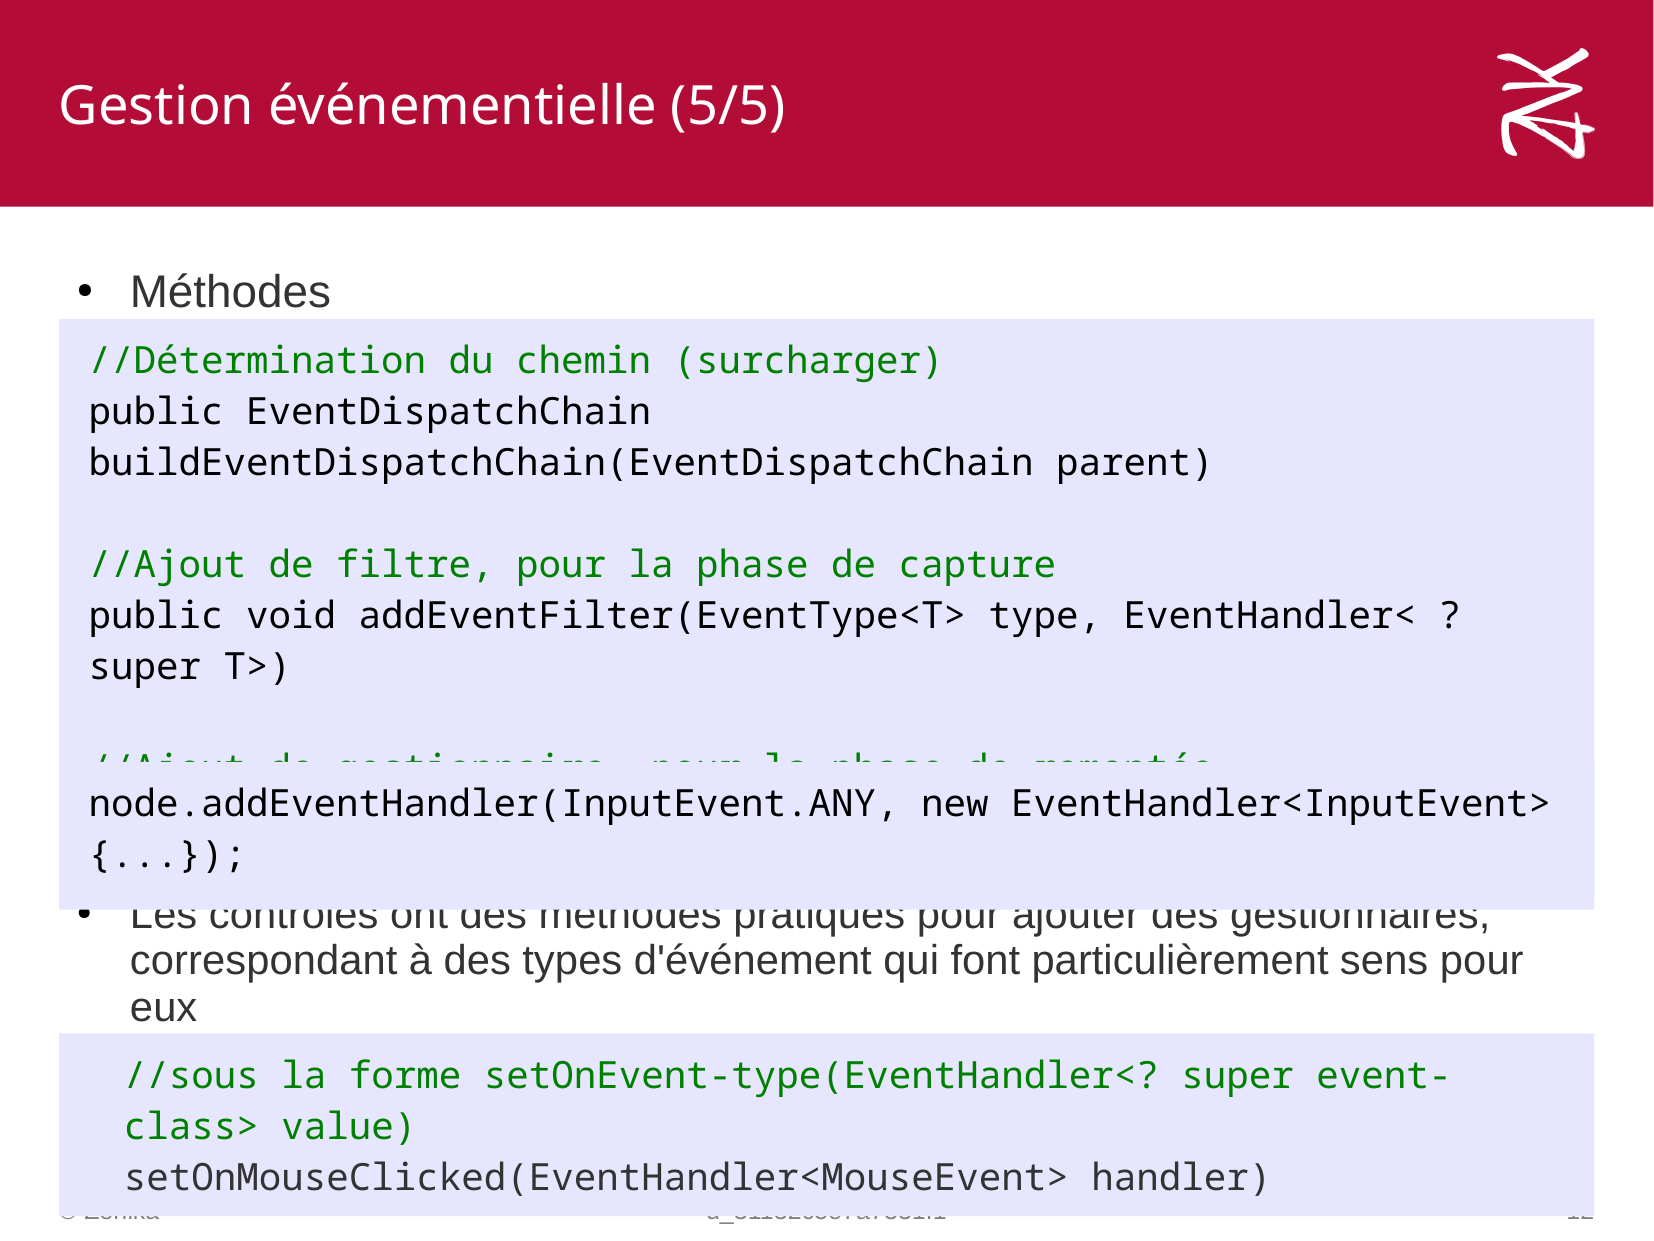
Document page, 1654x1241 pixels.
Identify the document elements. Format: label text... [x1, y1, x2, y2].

list Méthodes Exemple Les contrôles ont des méthodes pratiques pour ajouter des gestionnaires, correspondant à des types d'événement qui font particulièrement sens pour eux [59, 910, 1595, 1033]
list Méthodes Exemple Les contrôles ont des méthodes pratiques pour ajouter des gestionnaires, correspondant à des types d'événement qui font particulièrement sens pour eux [59, 265, 1595, 318]
text_box node.addEventHandler(InputEvent.ANY, new EventHandler<InputEvent> {...}); [59, 761, 1595, 830]
title Gestion événementielle (5/5) [59, 29, 1595, 178]
text_box //sous la forme setOnEvent-type(EventHandler<? super event-class> value) setOnMouseClicked(EventHandler<MouseEvent> handler) [59, 1033, 1595, 1139]
text_box //Détermination du chemin (surcharger) public EventDispatchChain buildEventDispatchChain(EventDispatchChain parent) //Ajout de filtre, pour la phase de capture public void addEventFilter(EventType<T> type, EventHandler< ? super T>) //Ajout de gestionnaire, pour la phase de remontée public void addEventHandler(EventType<T> type, EventHandler< ? super T>) [59, 318, 1595, 653]
